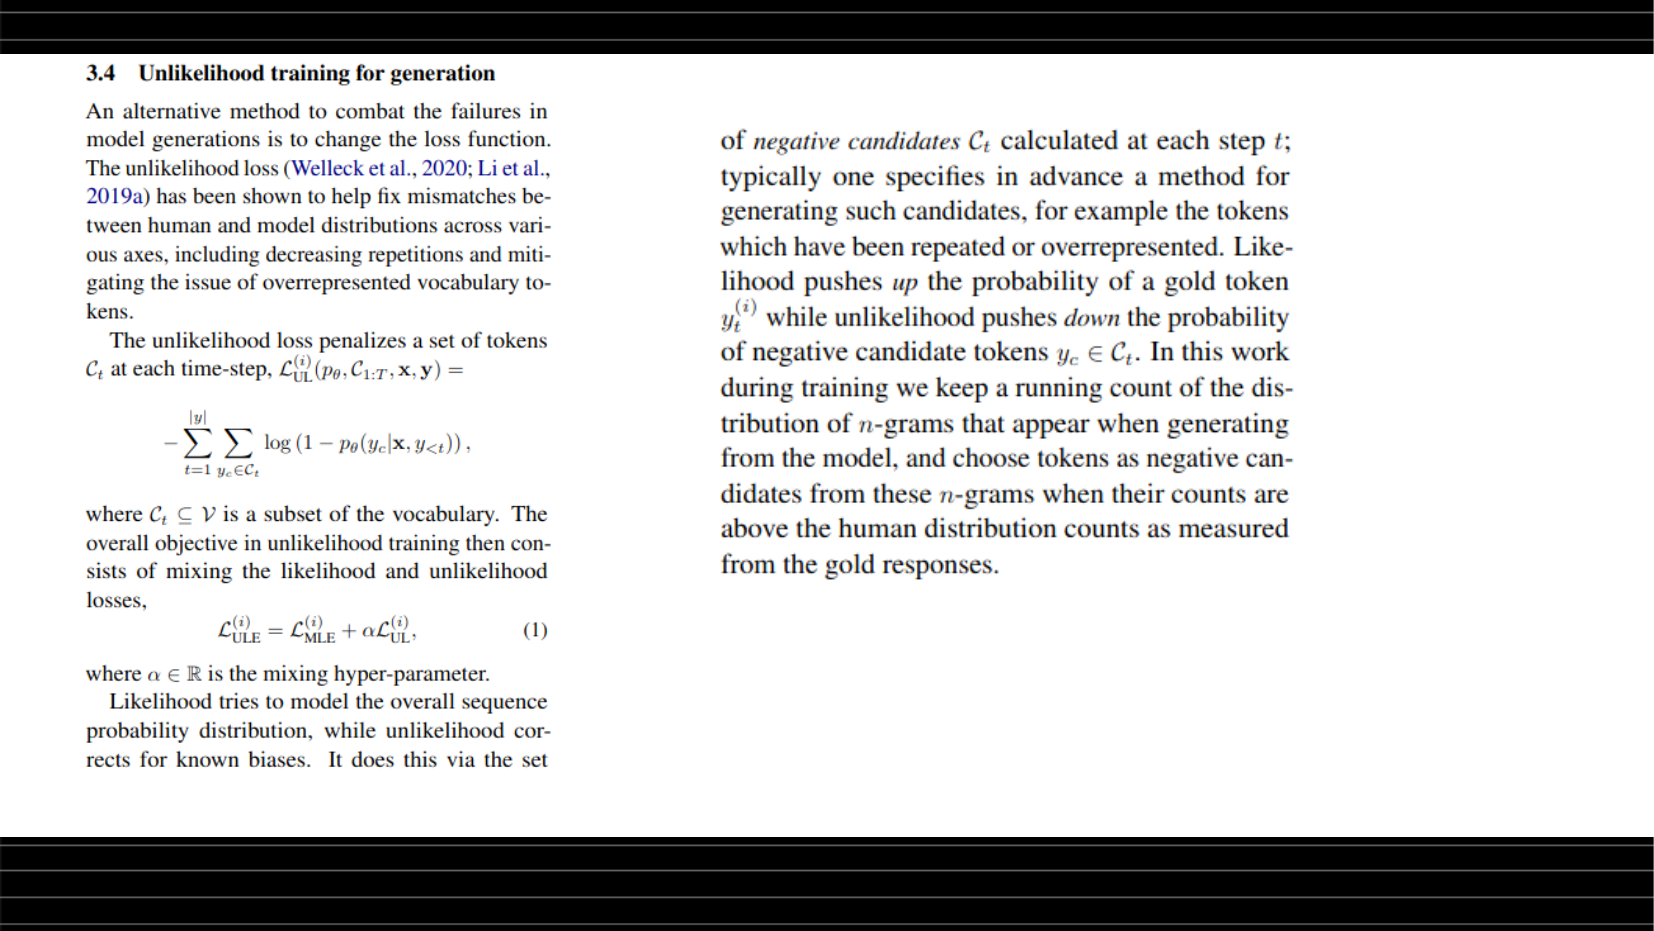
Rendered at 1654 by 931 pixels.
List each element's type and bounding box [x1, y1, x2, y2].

picture [705, 104, 1341, 601]
picture [61, 59, 571, 791]
picture [0, 0, 1654, 54]
picture [0, 837, 1654, 931]
